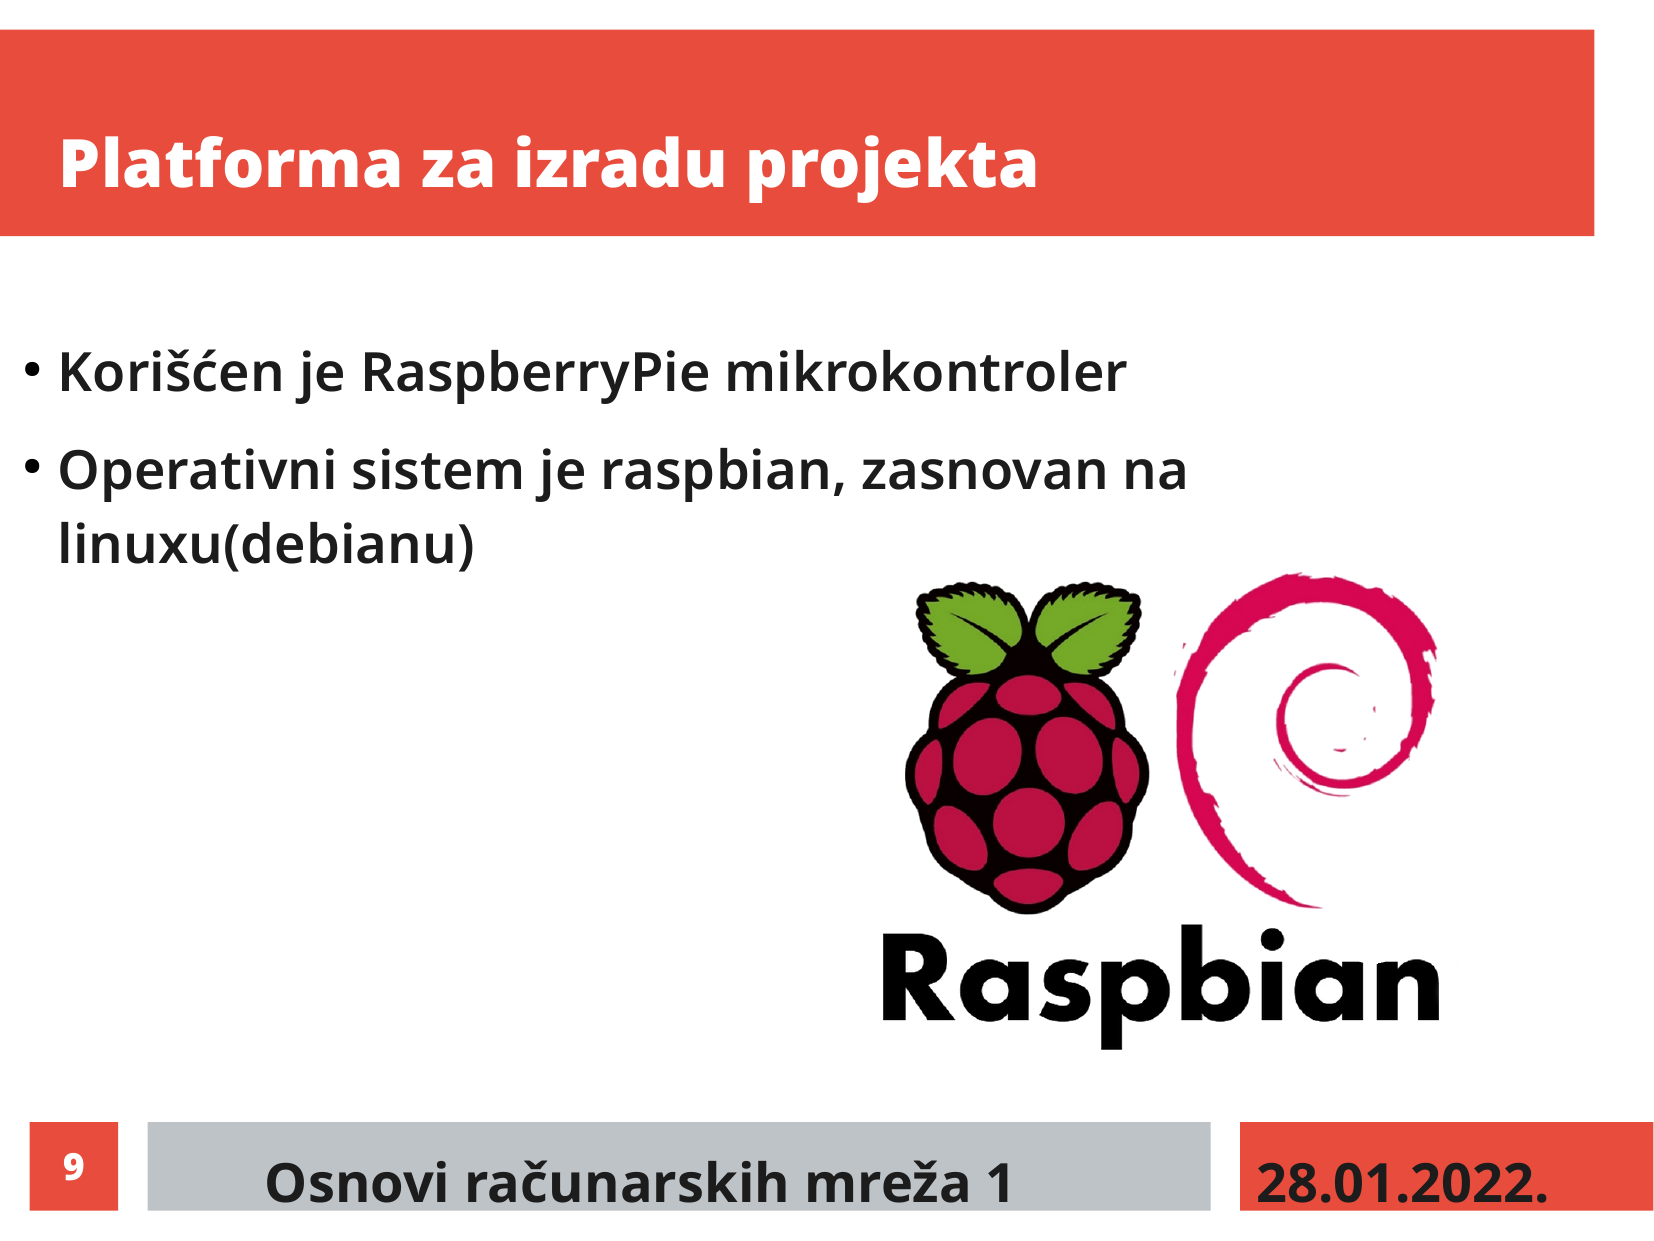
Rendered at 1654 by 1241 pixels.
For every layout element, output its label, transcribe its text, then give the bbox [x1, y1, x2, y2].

text_box Osnovi računarskih mreža 1 [265, 1144, 1132, 1205]
picture [865, 554, 1465, 1061]
list Korišćen je RaspberryPie mikrokontroler Operativni sistem je raspbian, zasnovan na linuxu(debianu) [22, 235, 1529, 1004]
text_box 28.01.2022. [1256, 1144, 1634, 1220]
title Platforma za izradu projekta [59, 59, 1595, 207]
